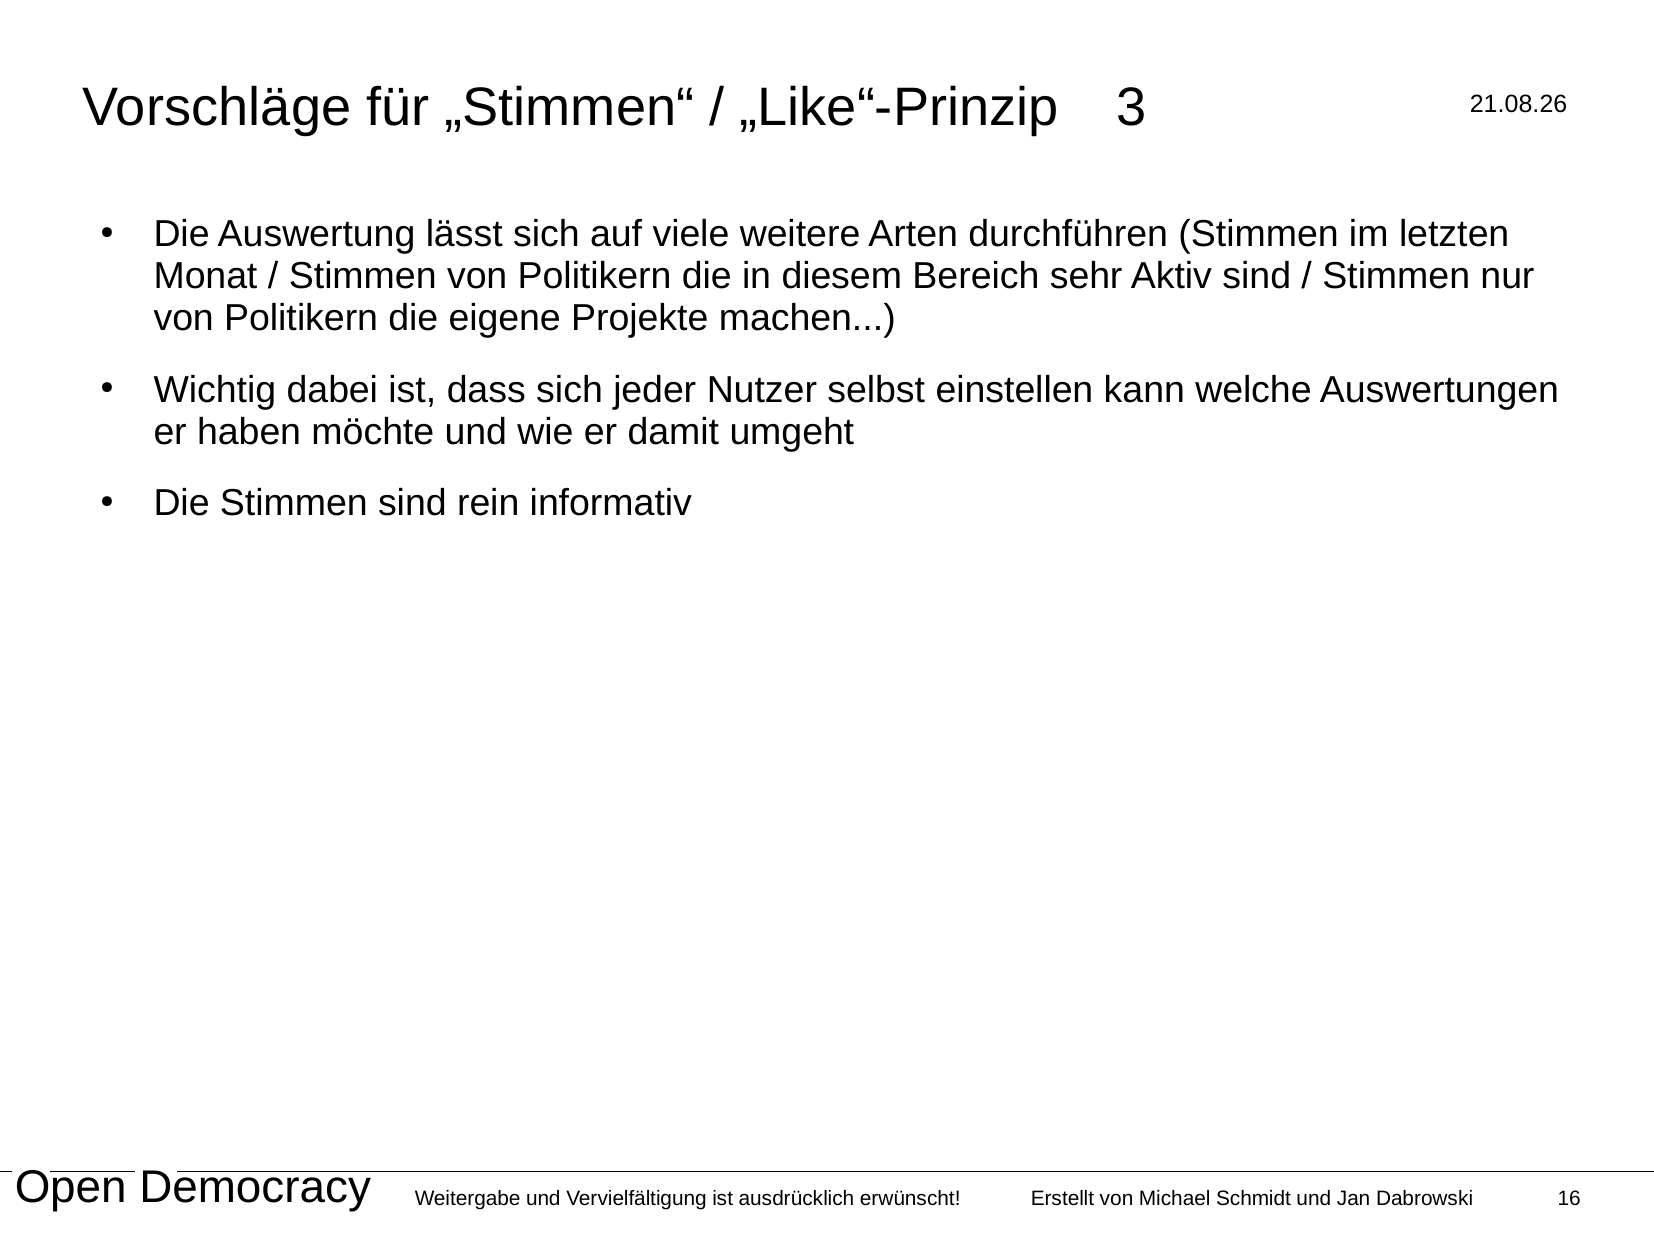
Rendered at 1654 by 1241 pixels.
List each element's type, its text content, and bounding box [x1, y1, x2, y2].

list Die Auswertung lässt sich auf viele weitere Arten durchführen (Stimmen im letzten Monat / Stimmen von Politikern die in diesem Bereich sehr Aktiv sind / Stimmen nur von Politikern die eigene Projekte machen...) Wichtig dabei ist, dass sich jeder Nutzer selbst einstellen kann welche Auswertungen er haben möchte und wie er damit umgeht Die Stimmen sind rein informativ [82, 212, 1571, 1109]
title Vorschläge für „Stimmen“ / „Like“-Prinzip 3 [82, 59, 1359, 155]
